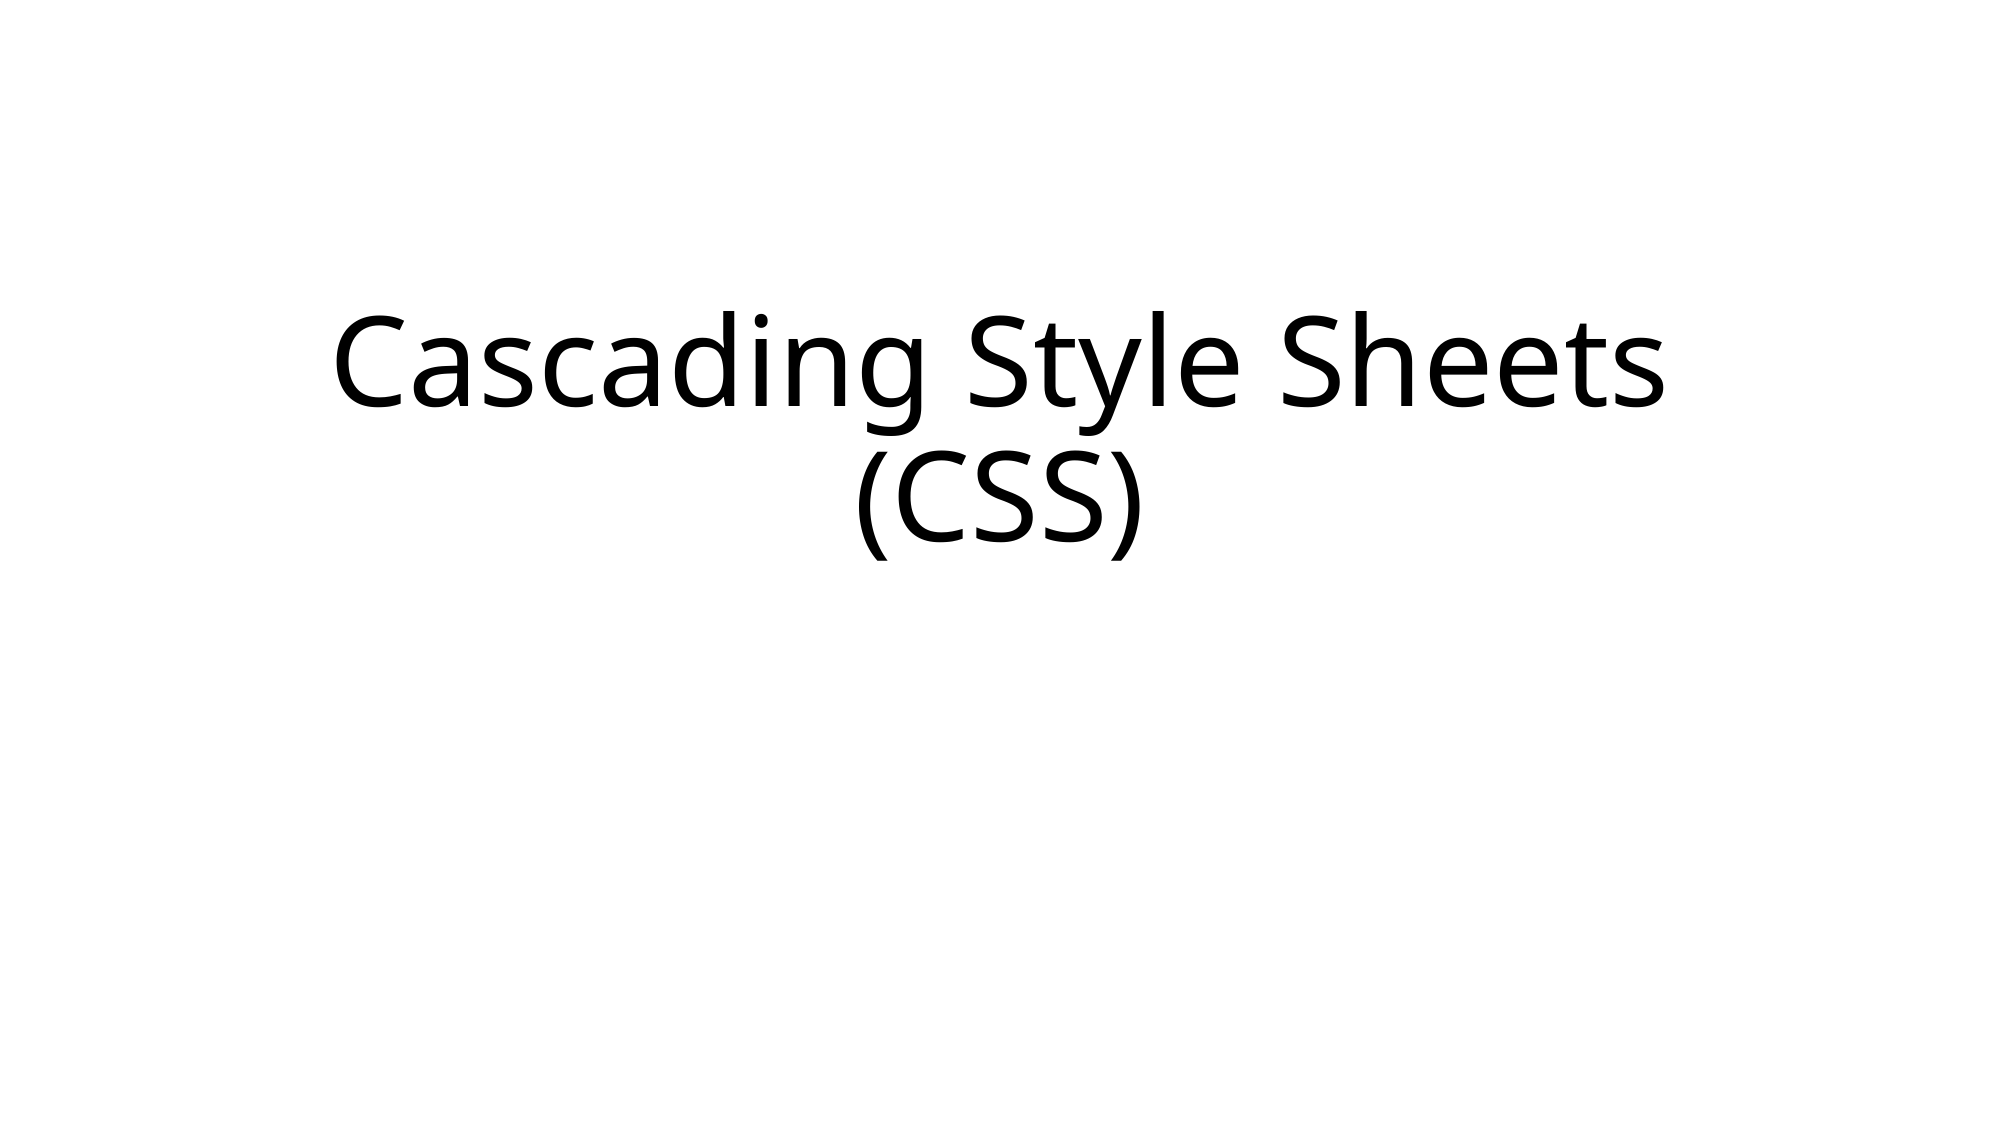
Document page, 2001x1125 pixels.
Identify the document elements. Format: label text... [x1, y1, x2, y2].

title Cascading Style Sheets (CSS) [249, 184, 1750, 576]
